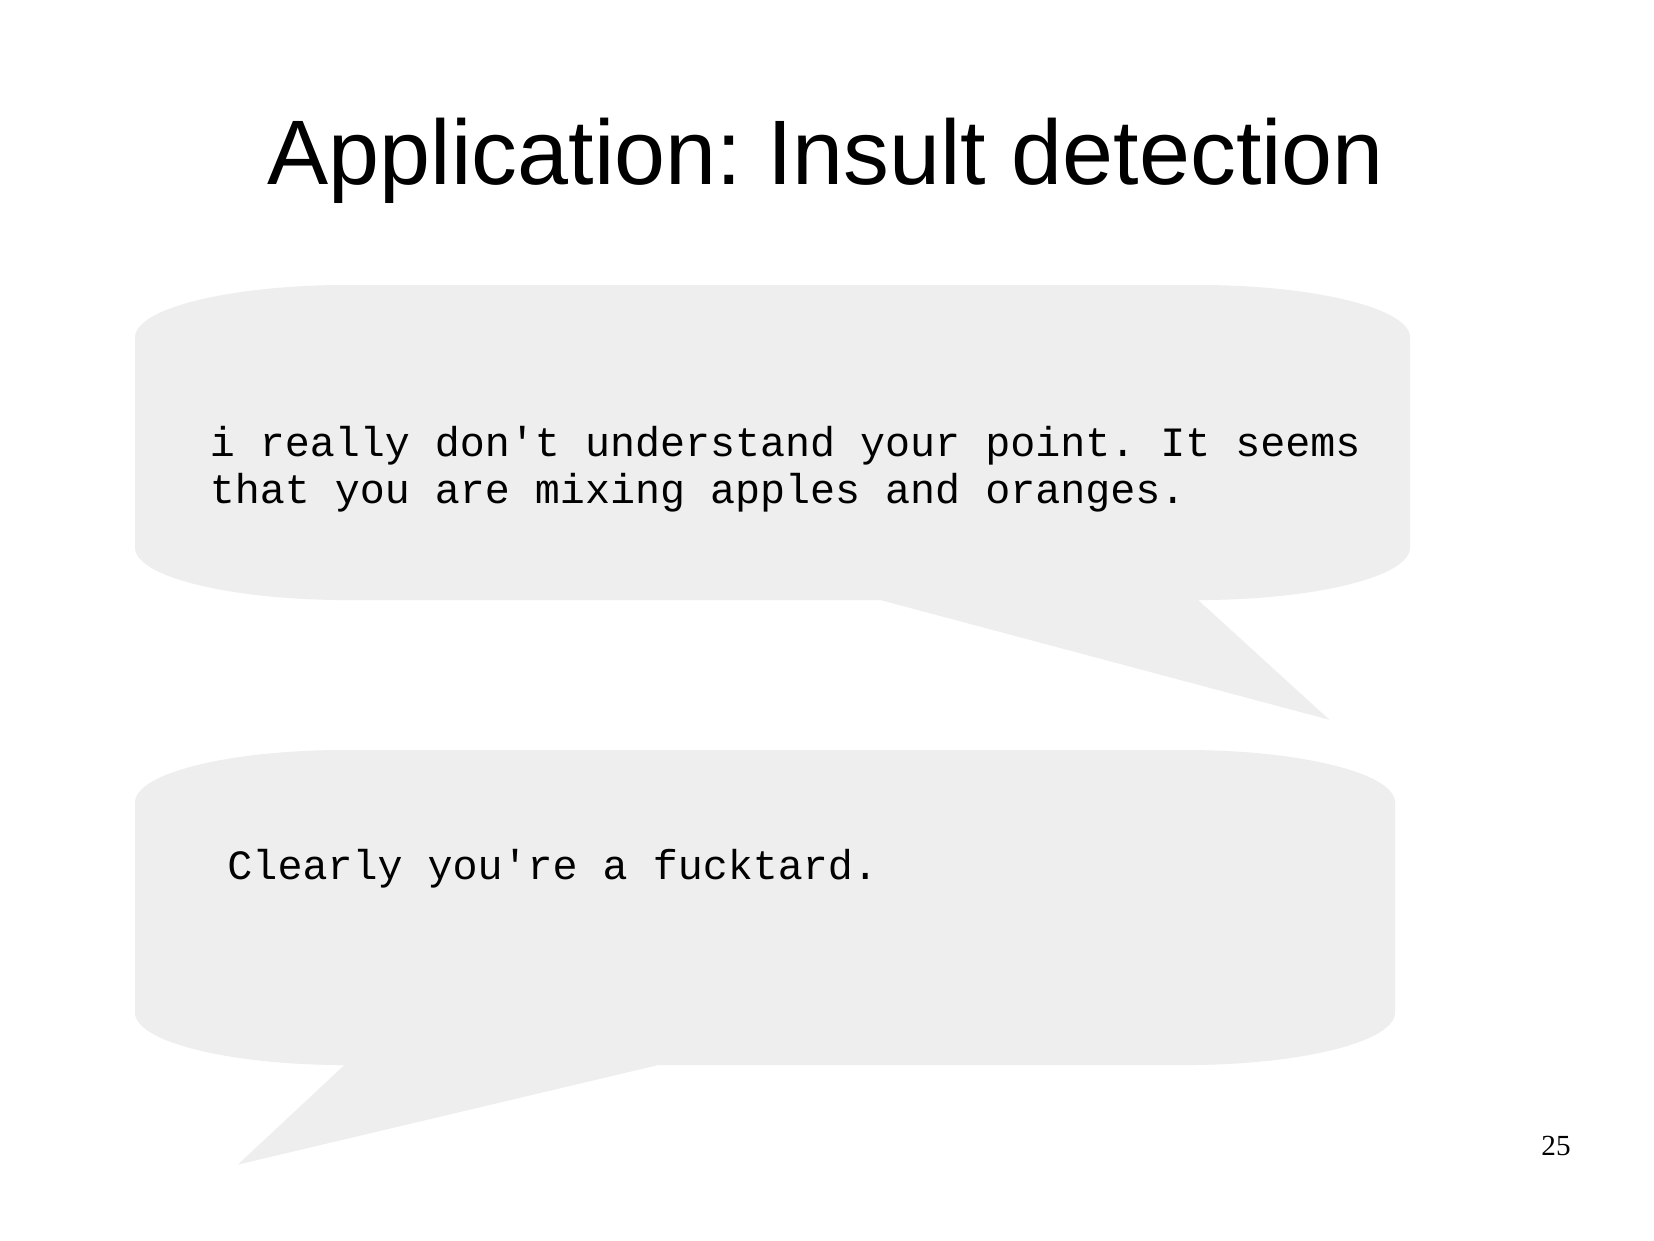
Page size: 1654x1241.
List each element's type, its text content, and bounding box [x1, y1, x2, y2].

text_box [135, 285, 1411, 720]
text_box Clearly you're a fucktard. [212, 837, 1261, 901]
text_box i really don't understand your point. It seems that you are mixing apples and oranges. [195, 414, 1425, 526]
title Application: Insult detection [82, 49, 1571, 257]
text_box [135, 750, 1396, 1165]
